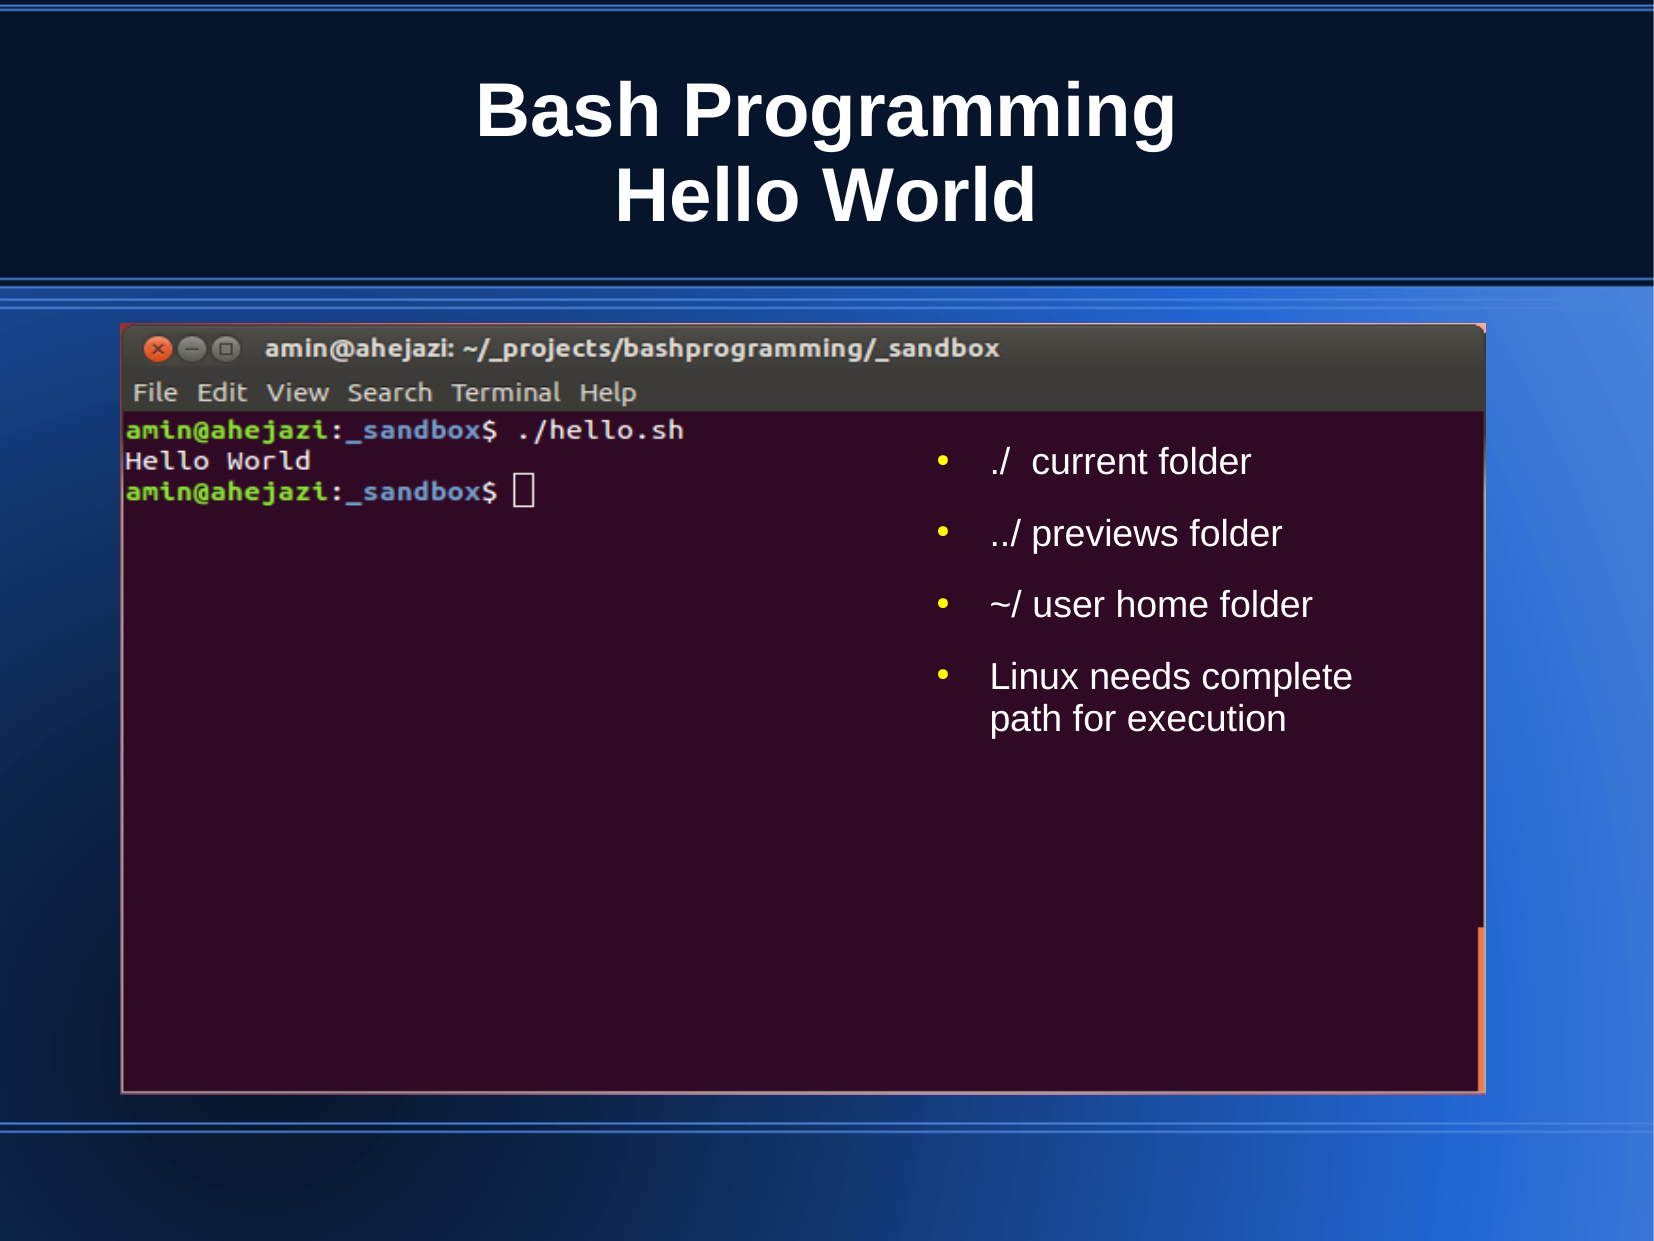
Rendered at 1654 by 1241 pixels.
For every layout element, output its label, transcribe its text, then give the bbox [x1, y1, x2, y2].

picture [0, 0, 1654, 1241]
list ./ current folder ../ previews folder ~/ user home folder Linux needs complete path for execution [918, 440, 1366, 946]
title Bash Programming Hello World [82, 49, 1571, 257]
